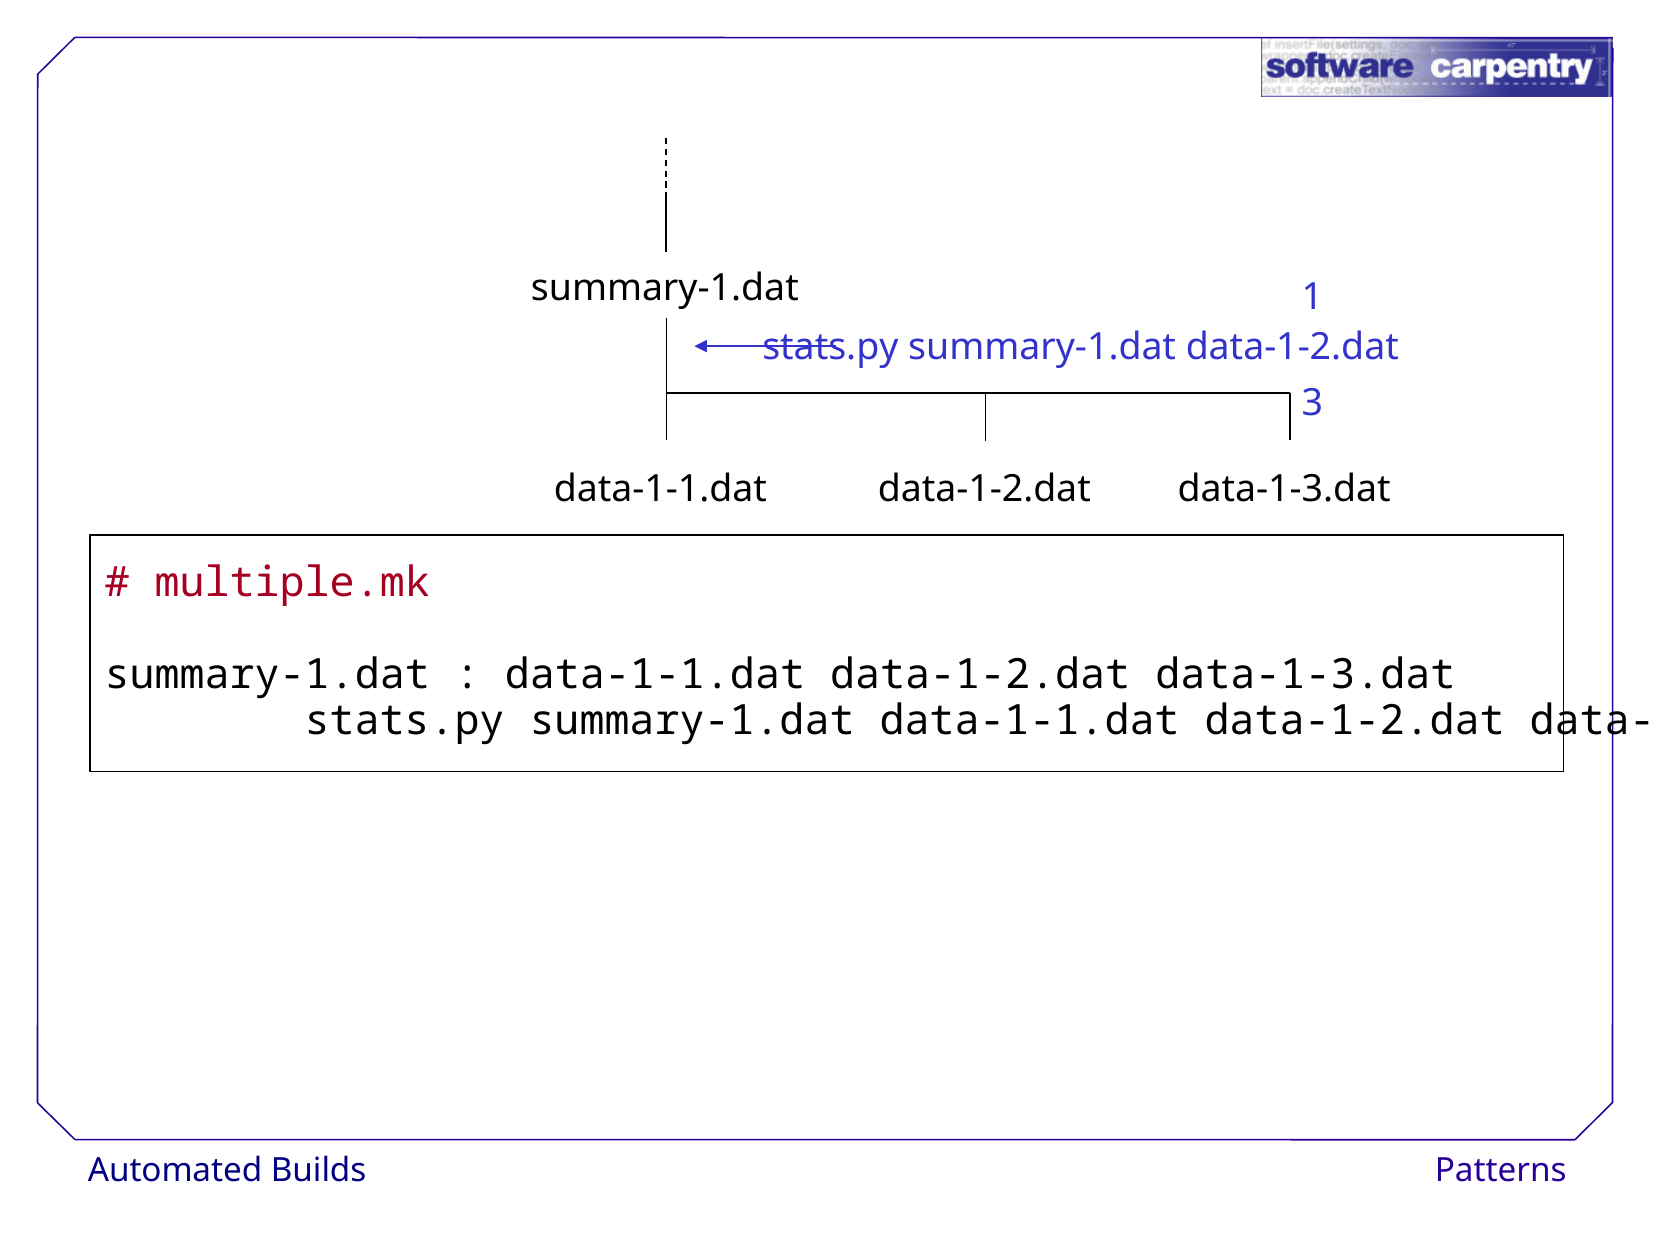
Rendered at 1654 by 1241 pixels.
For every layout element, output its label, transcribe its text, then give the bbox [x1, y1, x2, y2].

text_box # multiple.mk summary-1.dat : data-1-1.dat data-1-2.dat data-1-3.dat stats.py summary-1.dat data-1-1.dat data-1-2.dat data-1-3.dat [89, 534, 1564, 772]
text_box data-1-2.dat [788, 433, 1181, 517]
text_box 1 [1286, 241, 1489, 325]
text_box stats.py summary-1.dat data-1-2.dat [747, 291, 1565, 375]
text_box data-1-1.dat [464, 433, 788, 517]
text_box data-1-3.dat [1181, 433, 1481, 517]
text_box 3 [1286, 348, 1489, 432]
picture [1261, 39, 1613, 97]
text_box summary-1.dat [441, 232, 889, 316]
